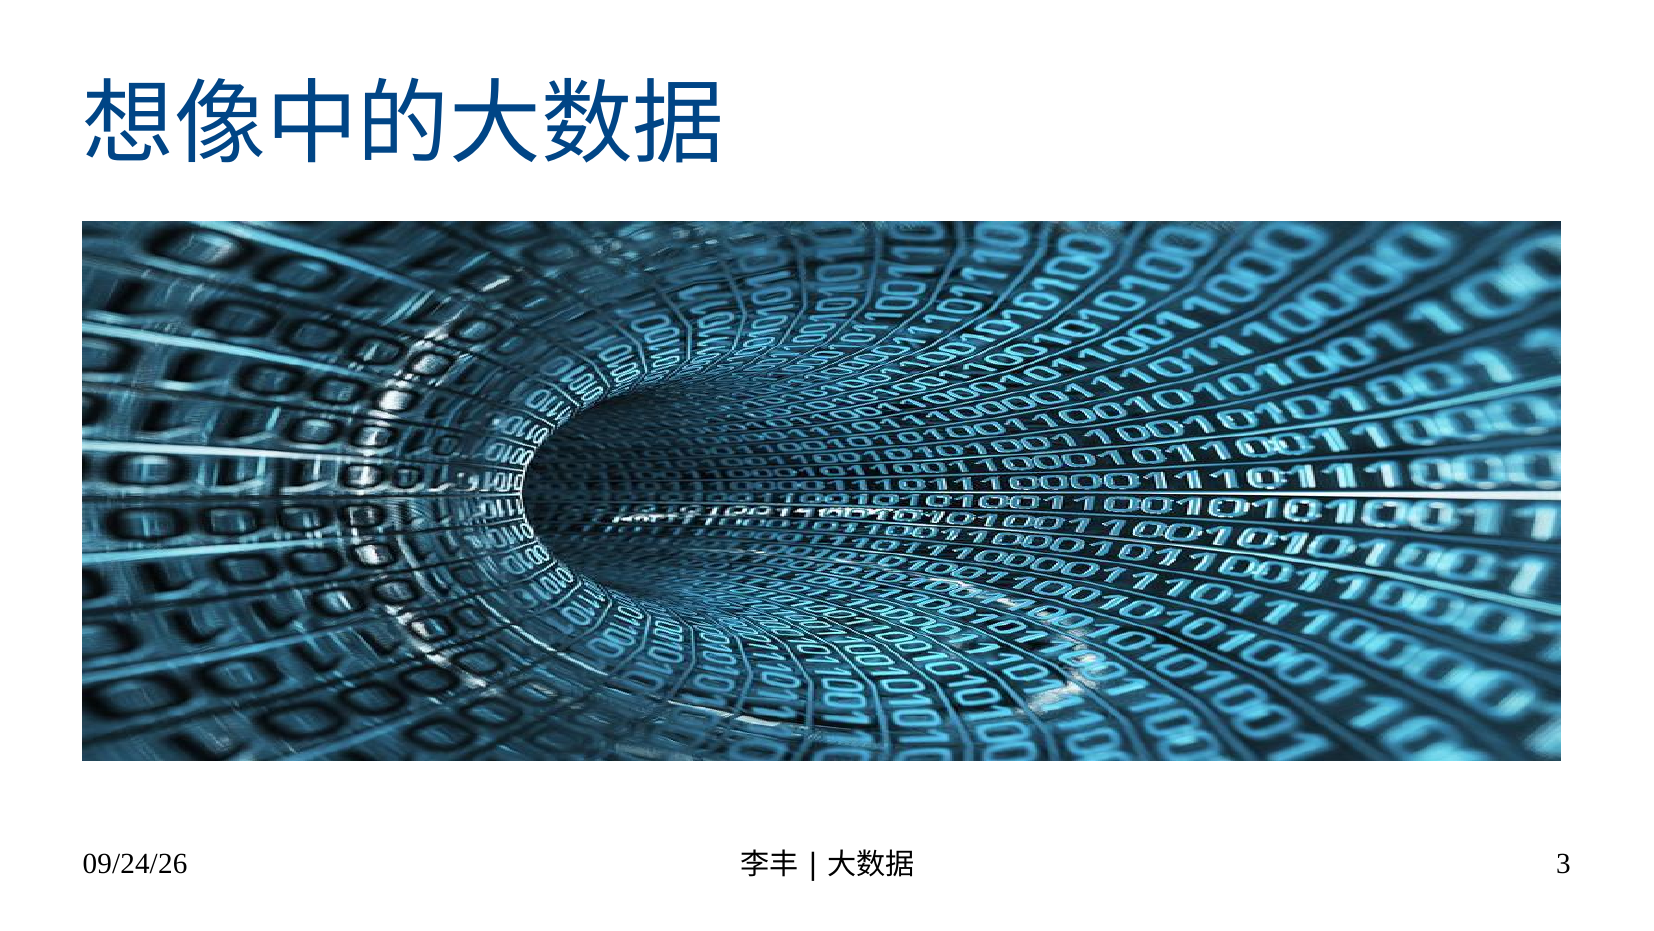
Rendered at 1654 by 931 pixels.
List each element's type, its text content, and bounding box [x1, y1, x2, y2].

title 想像中的大数据 [82, 69, 1264, 162]
picture [82, 221, 1561, 761]
